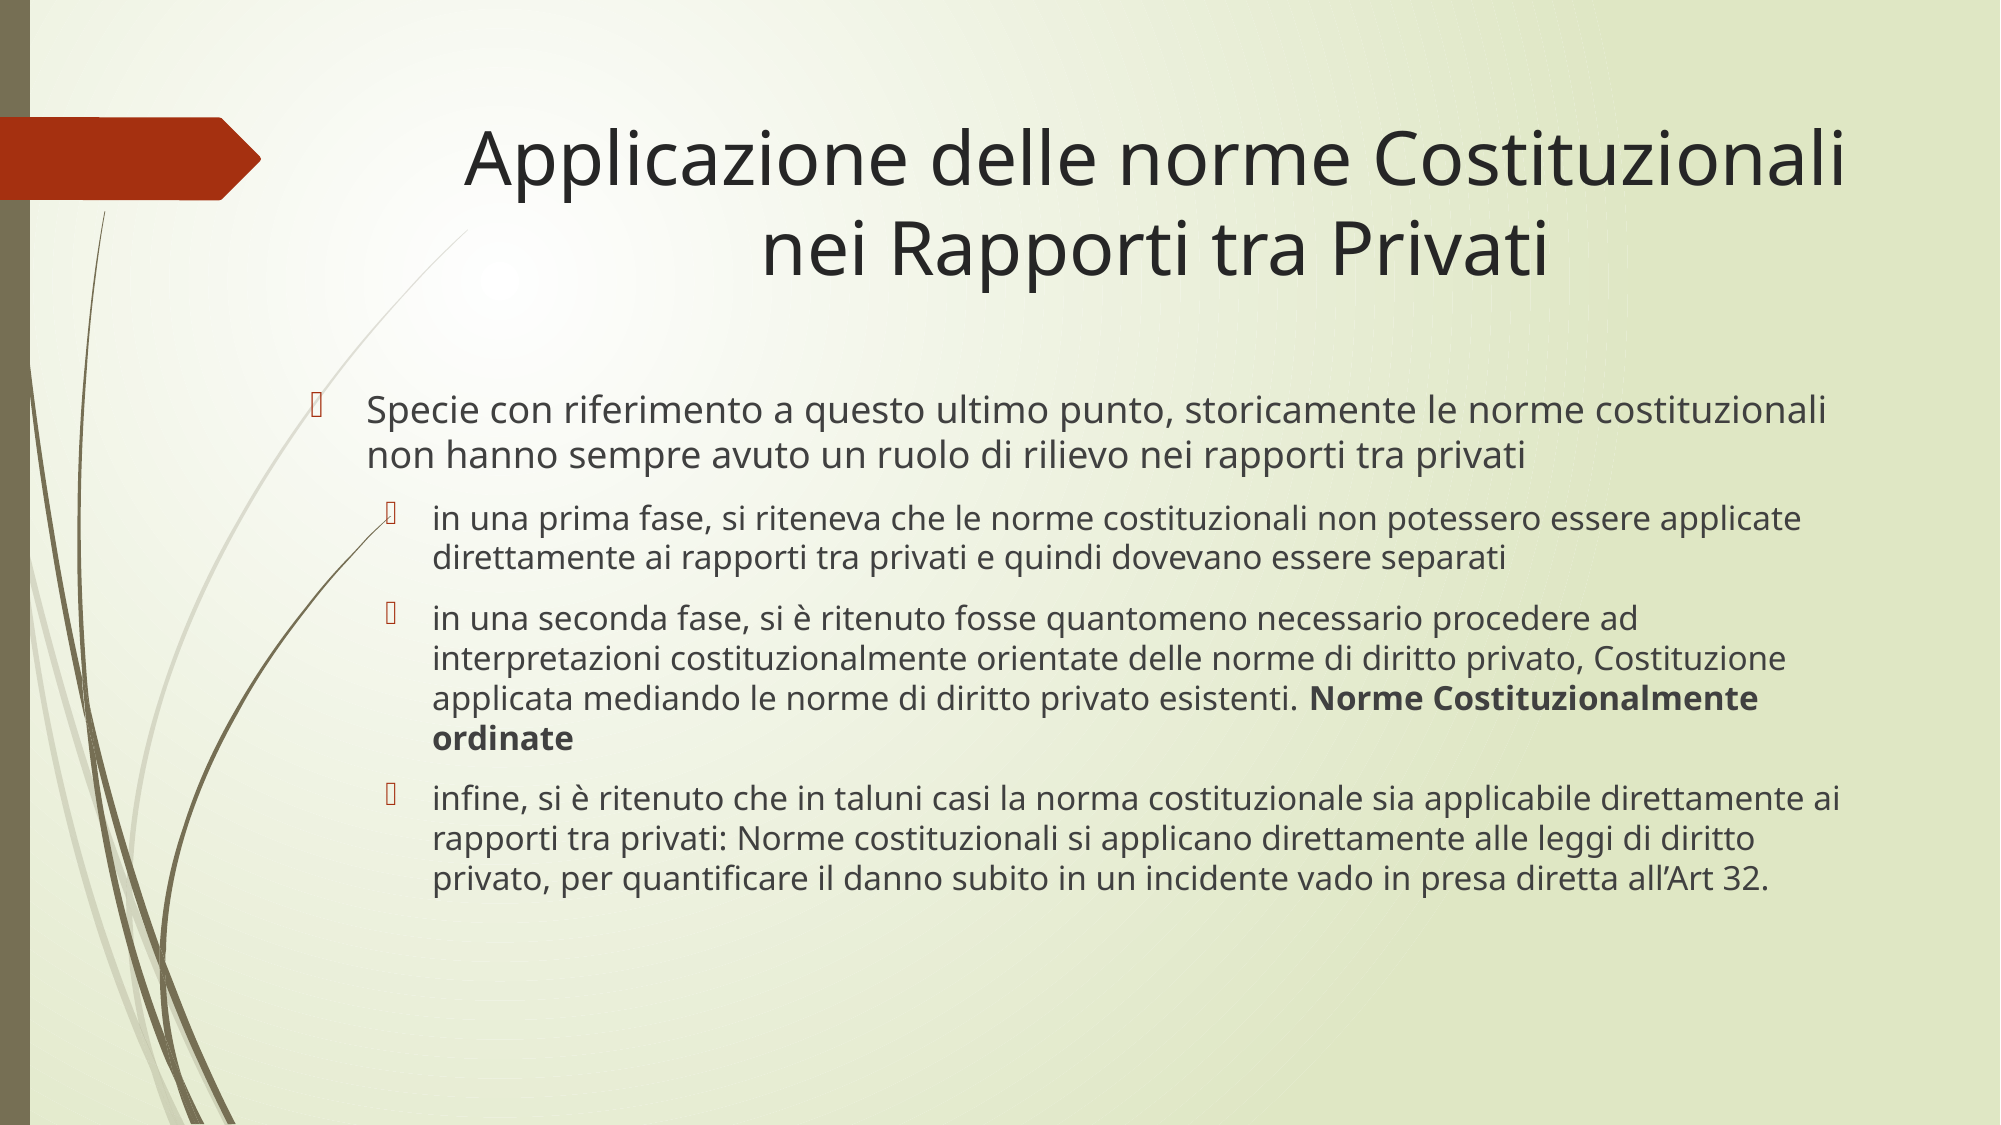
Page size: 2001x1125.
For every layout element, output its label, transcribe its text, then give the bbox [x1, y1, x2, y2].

title Applicazione delle norme Costituzionali nei Rapporti tra Privati [425, 102, 1888, 312]
list Specie con riferimento a questo ultimo punto, storicamente le norme costituzionali non hanno sempre avuto un ruolo di rilievo nei rapporti tra privati in una prima fase, si riteneva che le norme costituzionali non potessero essere applicate direttamente ai rapporti tra privati e quindi dovevano essere separati in una seconda fase, si è ritenuto fosse quantomeno necessario procedere ad interpretazioni costituzionalmente orientate delle norme di diritto privato, Costituzione applicata mediando le norme di diritto privato esistenti. Norme Costituzionalmente ordinate infine, si è ritenuto che in taluni casi la norma costituzionale sia applicabile direttamente ai rapporti tra privati: Norme costituzionali si applicano direttamente alle leggi di diritto privato, per quantificare il danno subito in un incidente vado in presa diretta all’Art 32. [295, 312, 1888, 1064]
